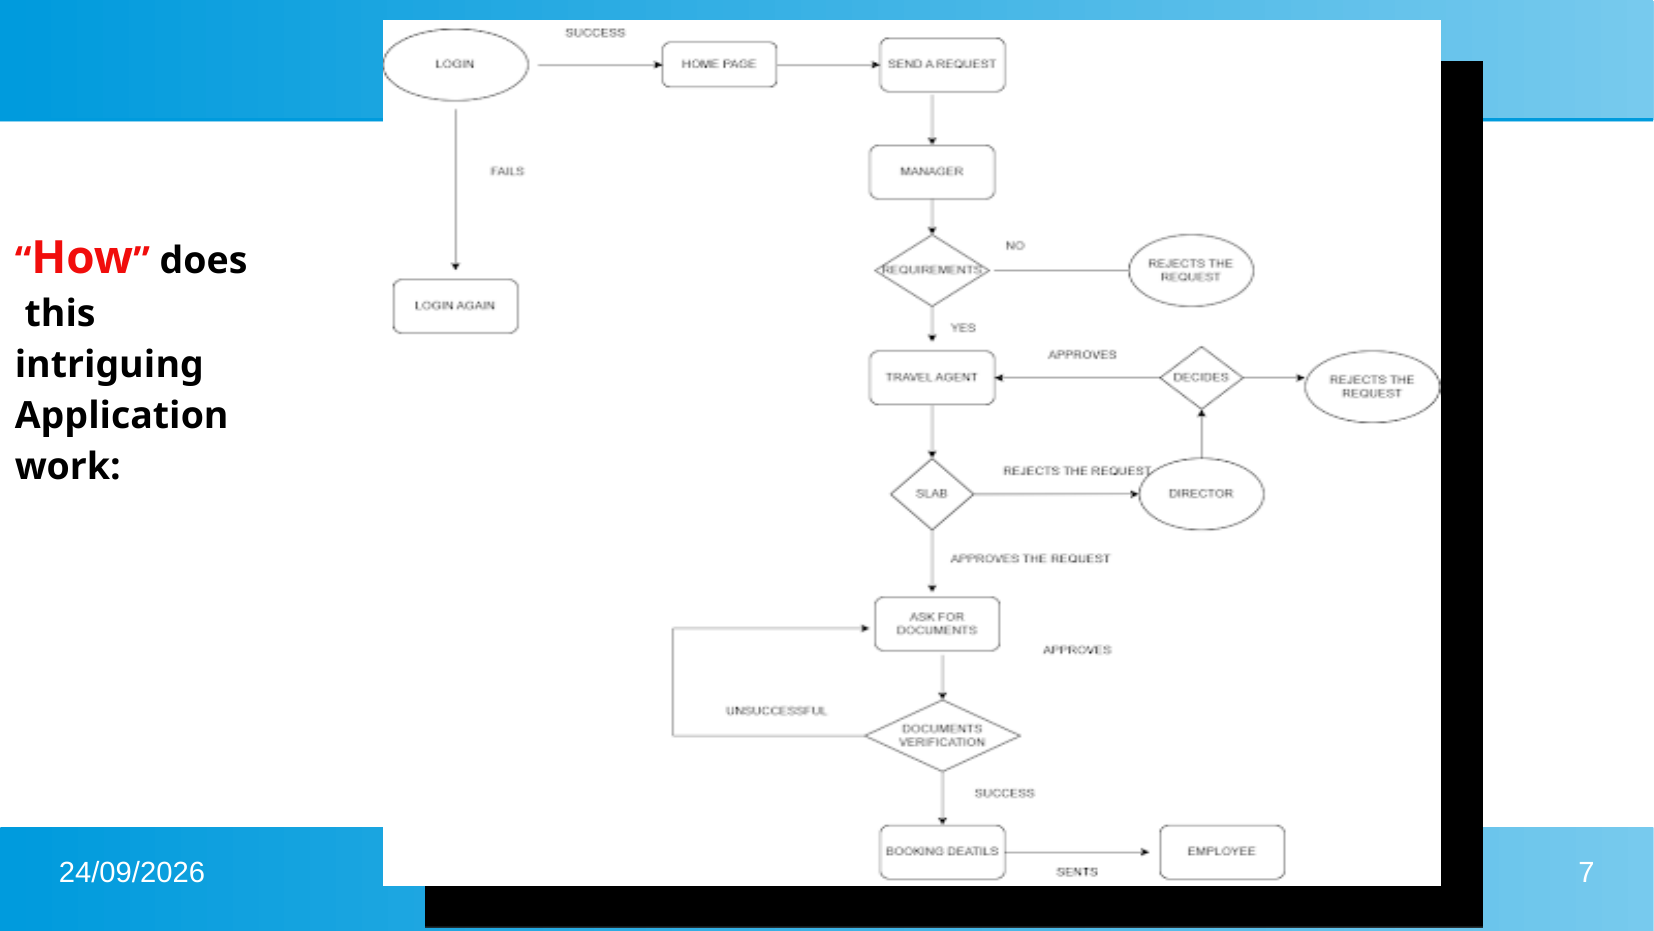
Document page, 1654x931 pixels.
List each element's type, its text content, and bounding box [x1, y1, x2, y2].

picture [383, 20, 1441, 886]
text_box “How” does this intriguing Application work: [0, 216, 325, 621]
